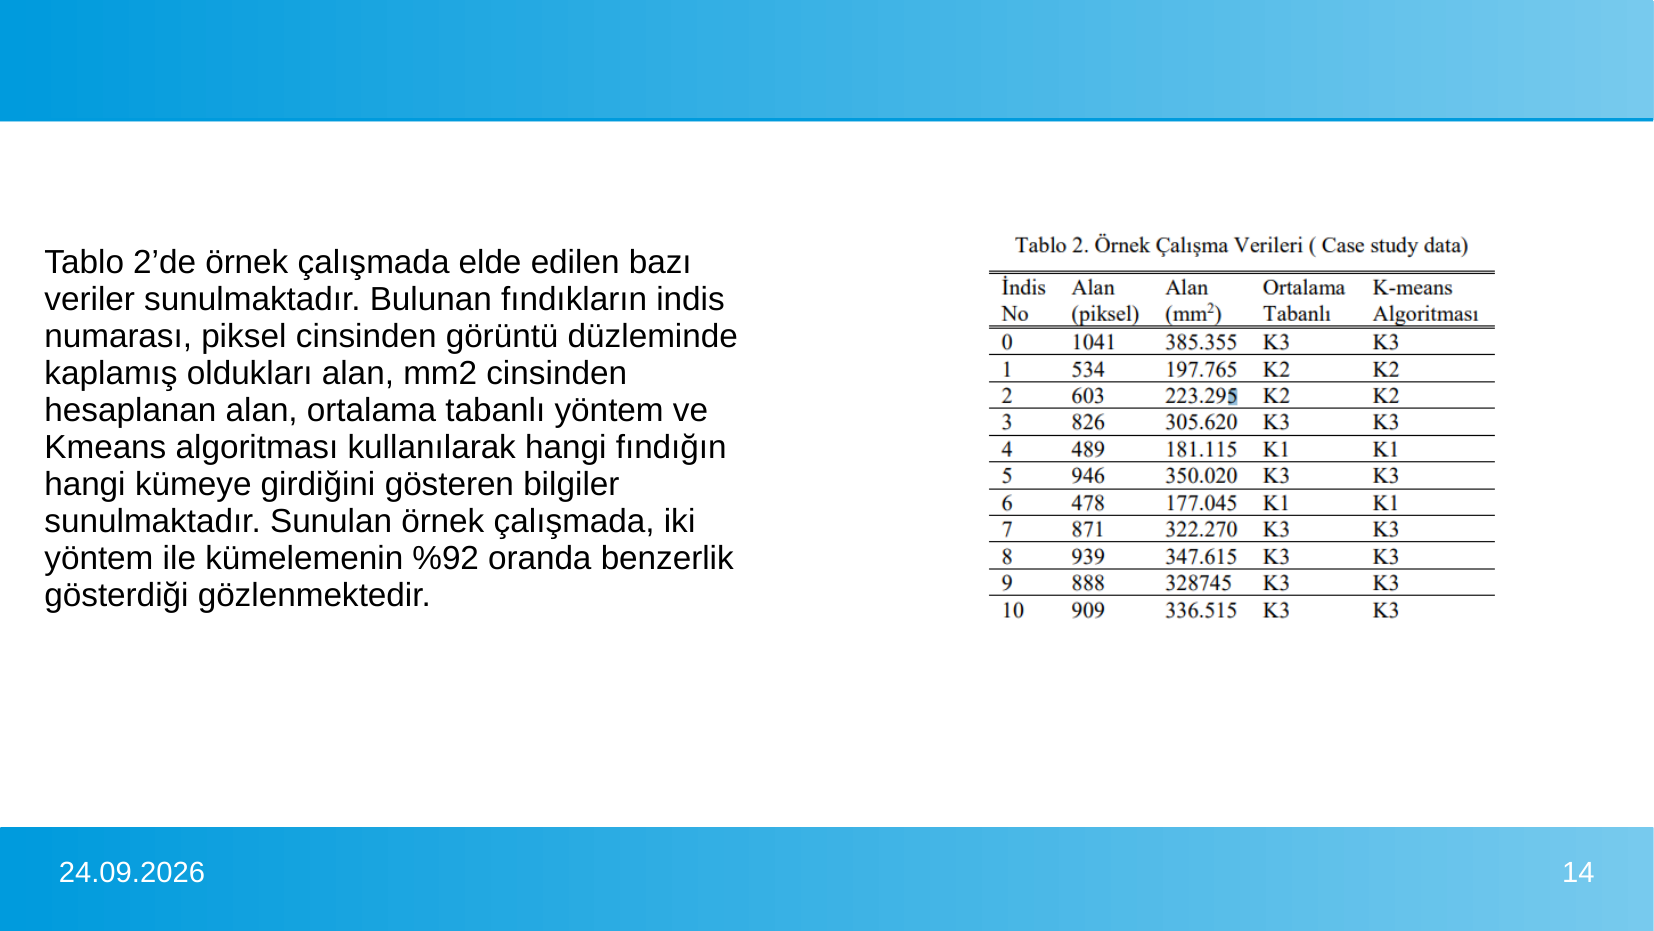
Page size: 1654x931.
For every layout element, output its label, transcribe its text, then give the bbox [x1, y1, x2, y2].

text_box Tablo 2’de örnek çalışmada elde edilen bazı veriler sunulmaktadır. Bulunan fındıkların indis numarası, piksel cinsinden görüntü düzleminde kaplamış oldukları alan, mm2 cinsinden hesaplanan alan, ortalama tabanlı yöntem ve Kmeans algoritması kullanılarak hangi fındığın hangi kümeye girdiğini gösteren bilgiler sunulmaktadır. Sunulan örnek çalışmada, iki yöntem ile kümelemenin %92 oranda benzerlik gösterdiği gözlenmektedir. [29, 236, 798, 622]
picture [972, 225, 1536, 621]
